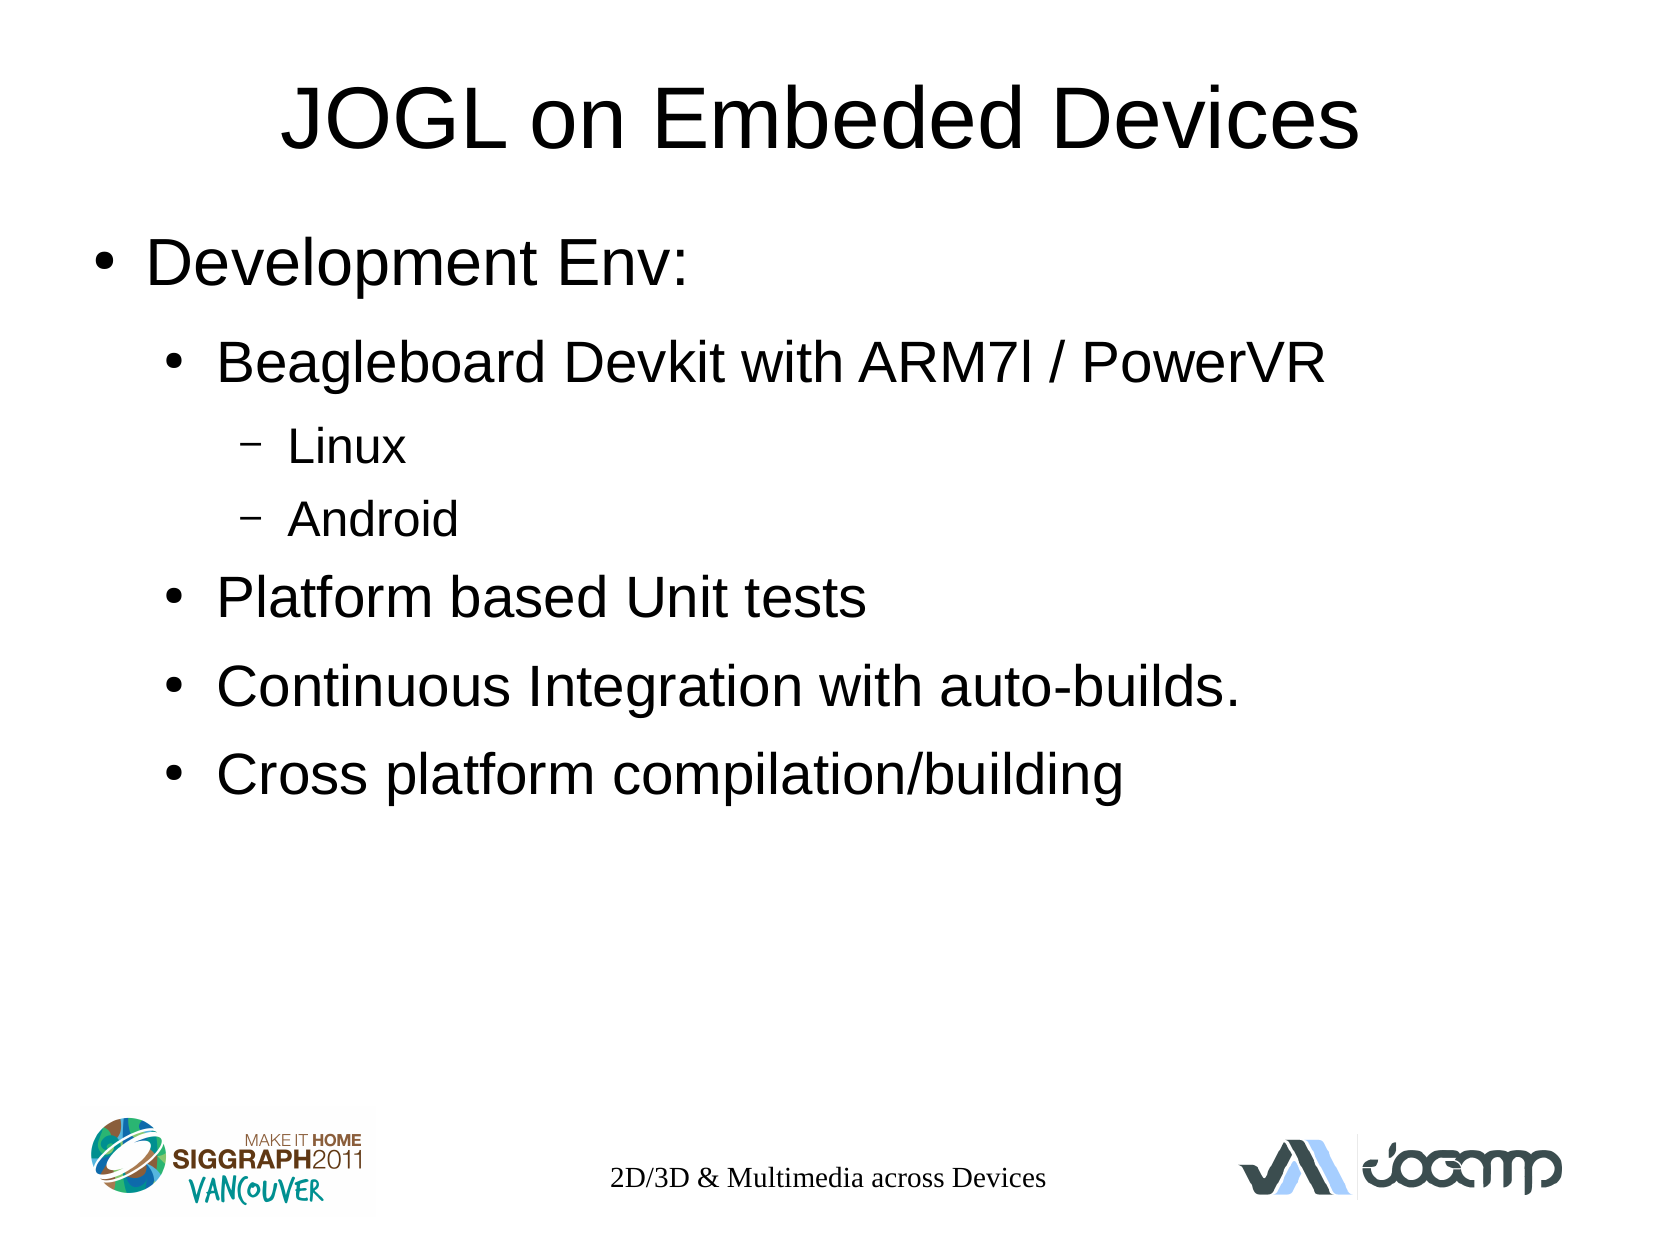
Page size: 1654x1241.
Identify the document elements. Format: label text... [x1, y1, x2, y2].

picture [1237, 1134, 1562, 1200]
list Development Env: Beagleboard Devkit with ARM7l / PowerVR Linux Android Platform based Unit tests Continuous Integration with auto-builds. Cross platform compilation/building [75, 225, 1571, 1044]
title JOGL on Embeded Devices [68, 56, 1576, 181]
picture [80, 1106, 376, 1217]
